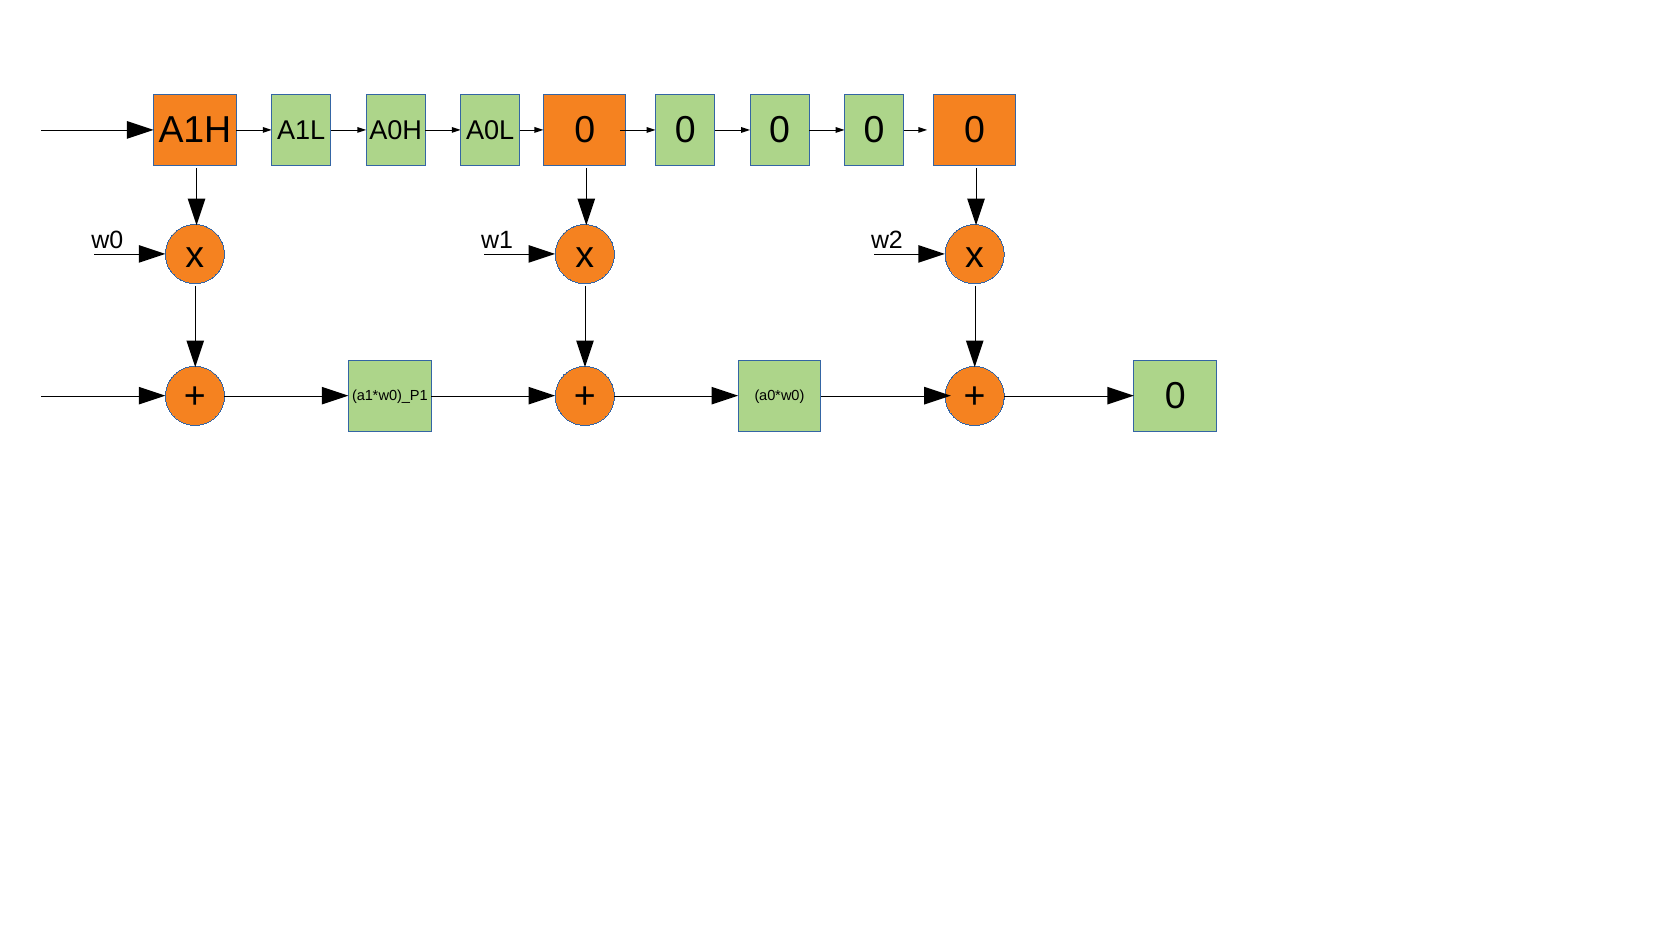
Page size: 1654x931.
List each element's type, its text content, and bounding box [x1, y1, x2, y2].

text_box 0 [655, 94, 715, 166]
text_box + [945, 366, 1005, 426]
text_box A1L [271, 94, 331, 166]
text_box x [165, 224, 225, 284]
text_box (a1*w0)_P1 [348, 360, 432, 432]
text_box 0 [543, 94, 626, 166]
text_box (a0*w0) [738, 360, 821, 432]
text_box A0L [460, 94, 520, 166]
text_box x [945, 224, 1005, 284]
text_box w0 [76, 218, 139, 262]
text_box 0 [844, 94, 904, 166]
text_box x [555, 224, 615, 284]
text_box + [165, 366, 225, 426]
text_box A1H [153, 94, 237, 166]
text_box w1 [466, 218, 529, 262]
text_box 0 [933, 94, 1016, 166]
text_box w2 [856, 218, 918, 262]
text_box A0H [366, 94, 426, 166]
text_box 0 [750, 94, 810, 166]
text_box + [555, 366, 615, 426]
text_box 0 [1133, 360, 1217, 432]
